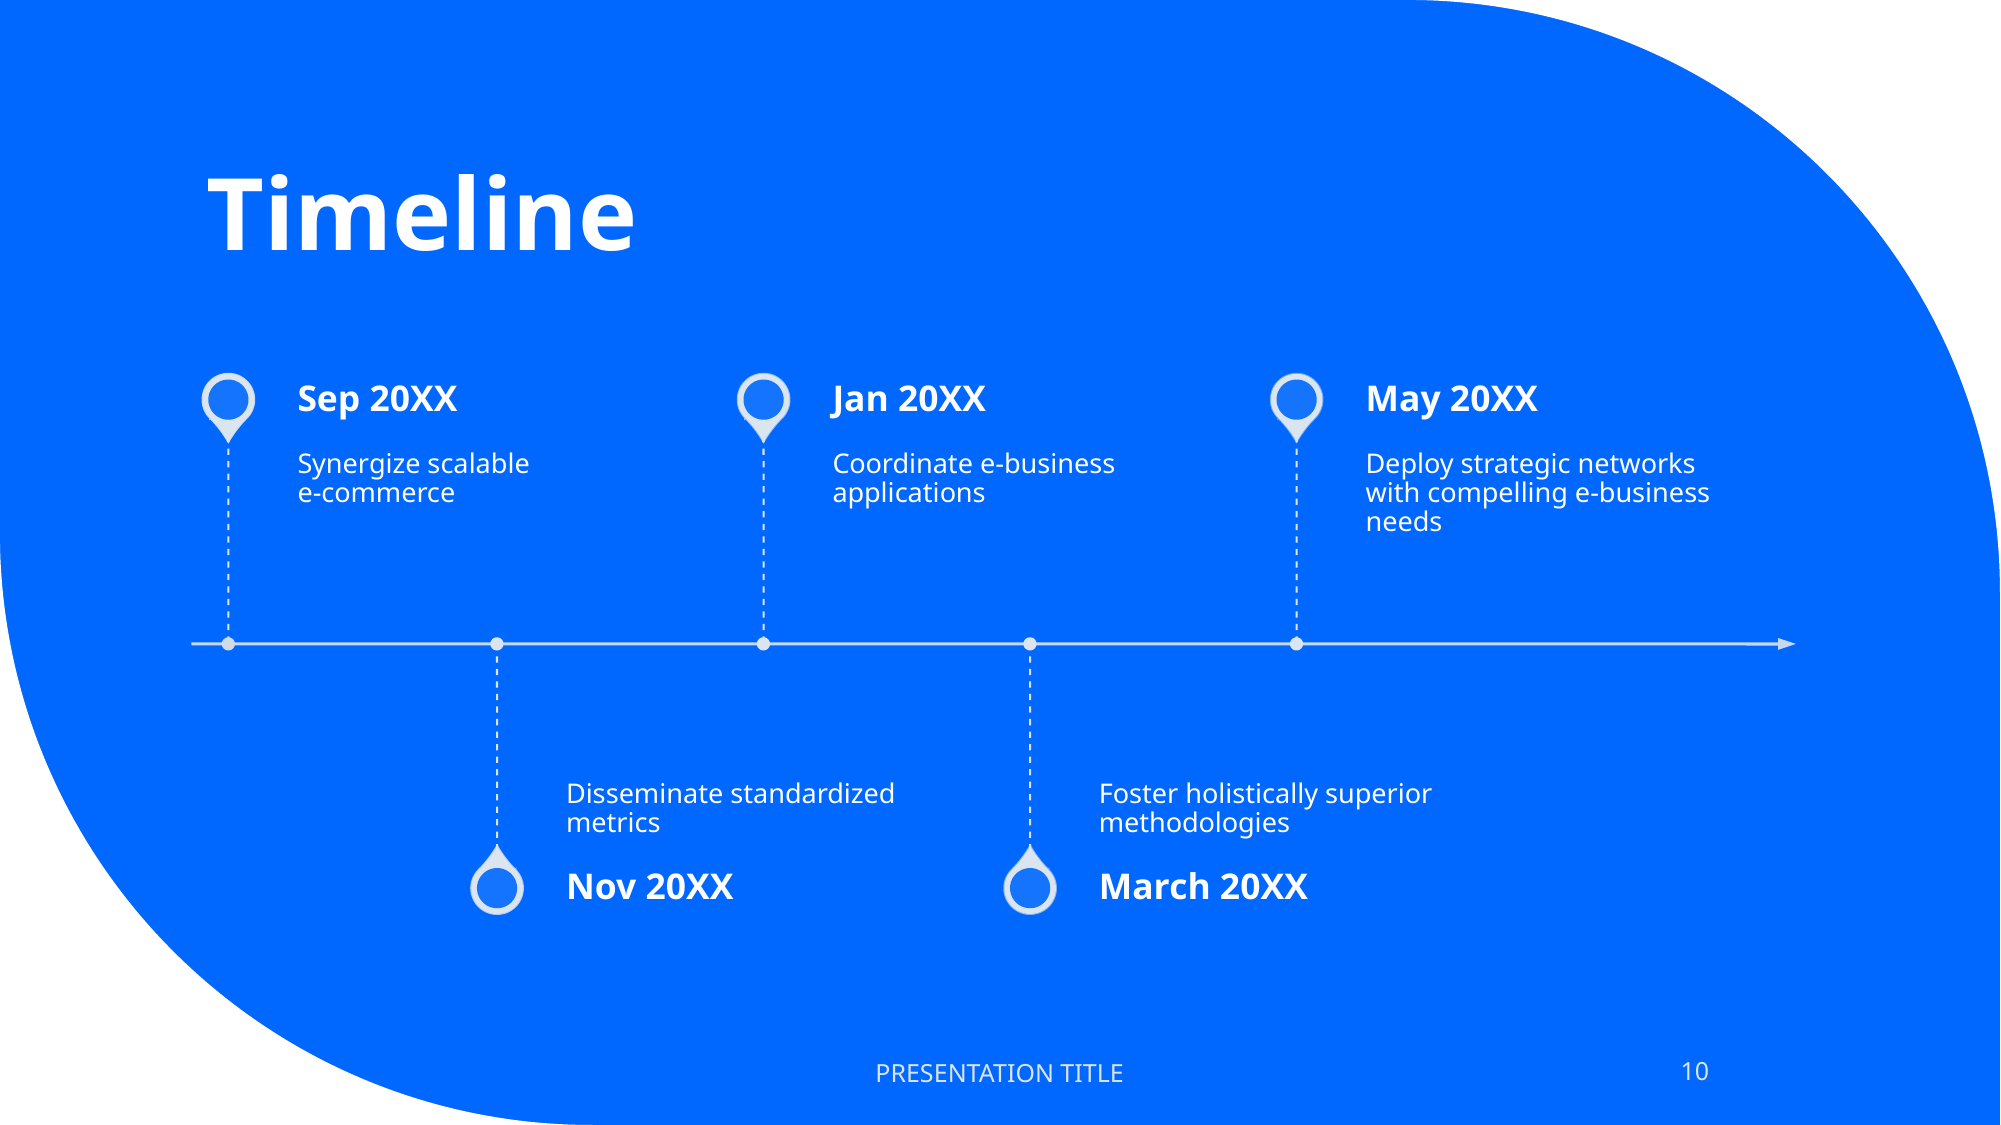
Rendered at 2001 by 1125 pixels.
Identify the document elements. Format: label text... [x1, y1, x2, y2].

text_box March 20XX [1099, 851, 1479, 925]
text_box [202, 373, 255, 440]
text_box [1023, 637, 1037, 651]
text_box Jan 20XX [832, 363, 1212, 437]
text_box [490, 637, 504, 651]
text_box Sep 20XX [297, 363, 679, 437]
text_box Nov 20XX [565, 851, 946, 925]
text_box [471, 847, 523, 914]
text_box Deploy strategic networks with compelling e-business needs [1365, 437, 1745, 644]
text_box Synergize scalable e-commerce [297, 437, 679, 644]
text_box Foster holistically superior methodologies [1099, 643, 1479, 851]
text_box [1289, 637, 1304, 651]
text_box [1270, 373, 1323, 440]
text_box May 20XX [1365, 363, 1745, 437]
title Timeline [191, 0, 1796, 280]
text_box [1004, 847, 1056, 914]
text_box [756, 637, 770, 651]
text_box Disseminate standardized metrics [565, 643, 946, 851]
text_box PRESENTATION TITLE [662, 1042, 1338, 1103]
text_box 10 [1665, 1042, 1938, 1103]
text_box [737, 373, 790, 440]
text_box Coordinate e-business applications [832, 437, 1212, 644]
text_box [191, 637, 297, 651]
